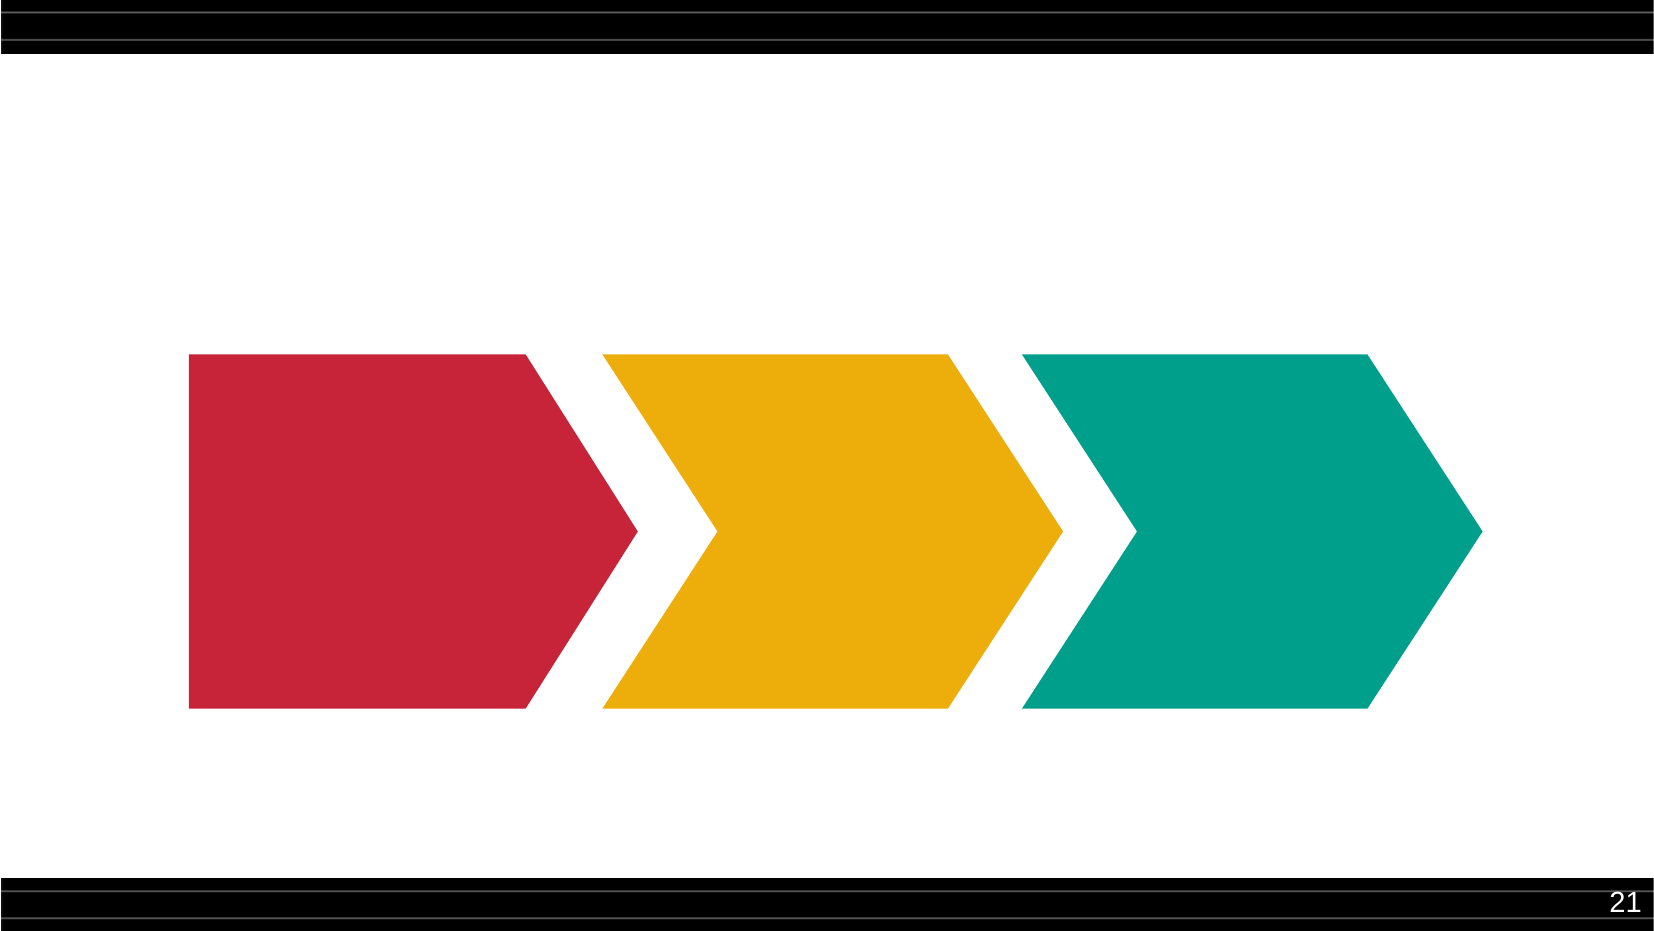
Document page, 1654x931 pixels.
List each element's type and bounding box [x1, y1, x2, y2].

picture [1, 878, 1654, 931]
picture [1, 0, 1654, 54]
text_box [188, 354, 638, 709]
text_box [602, 354, 1064, 709]
